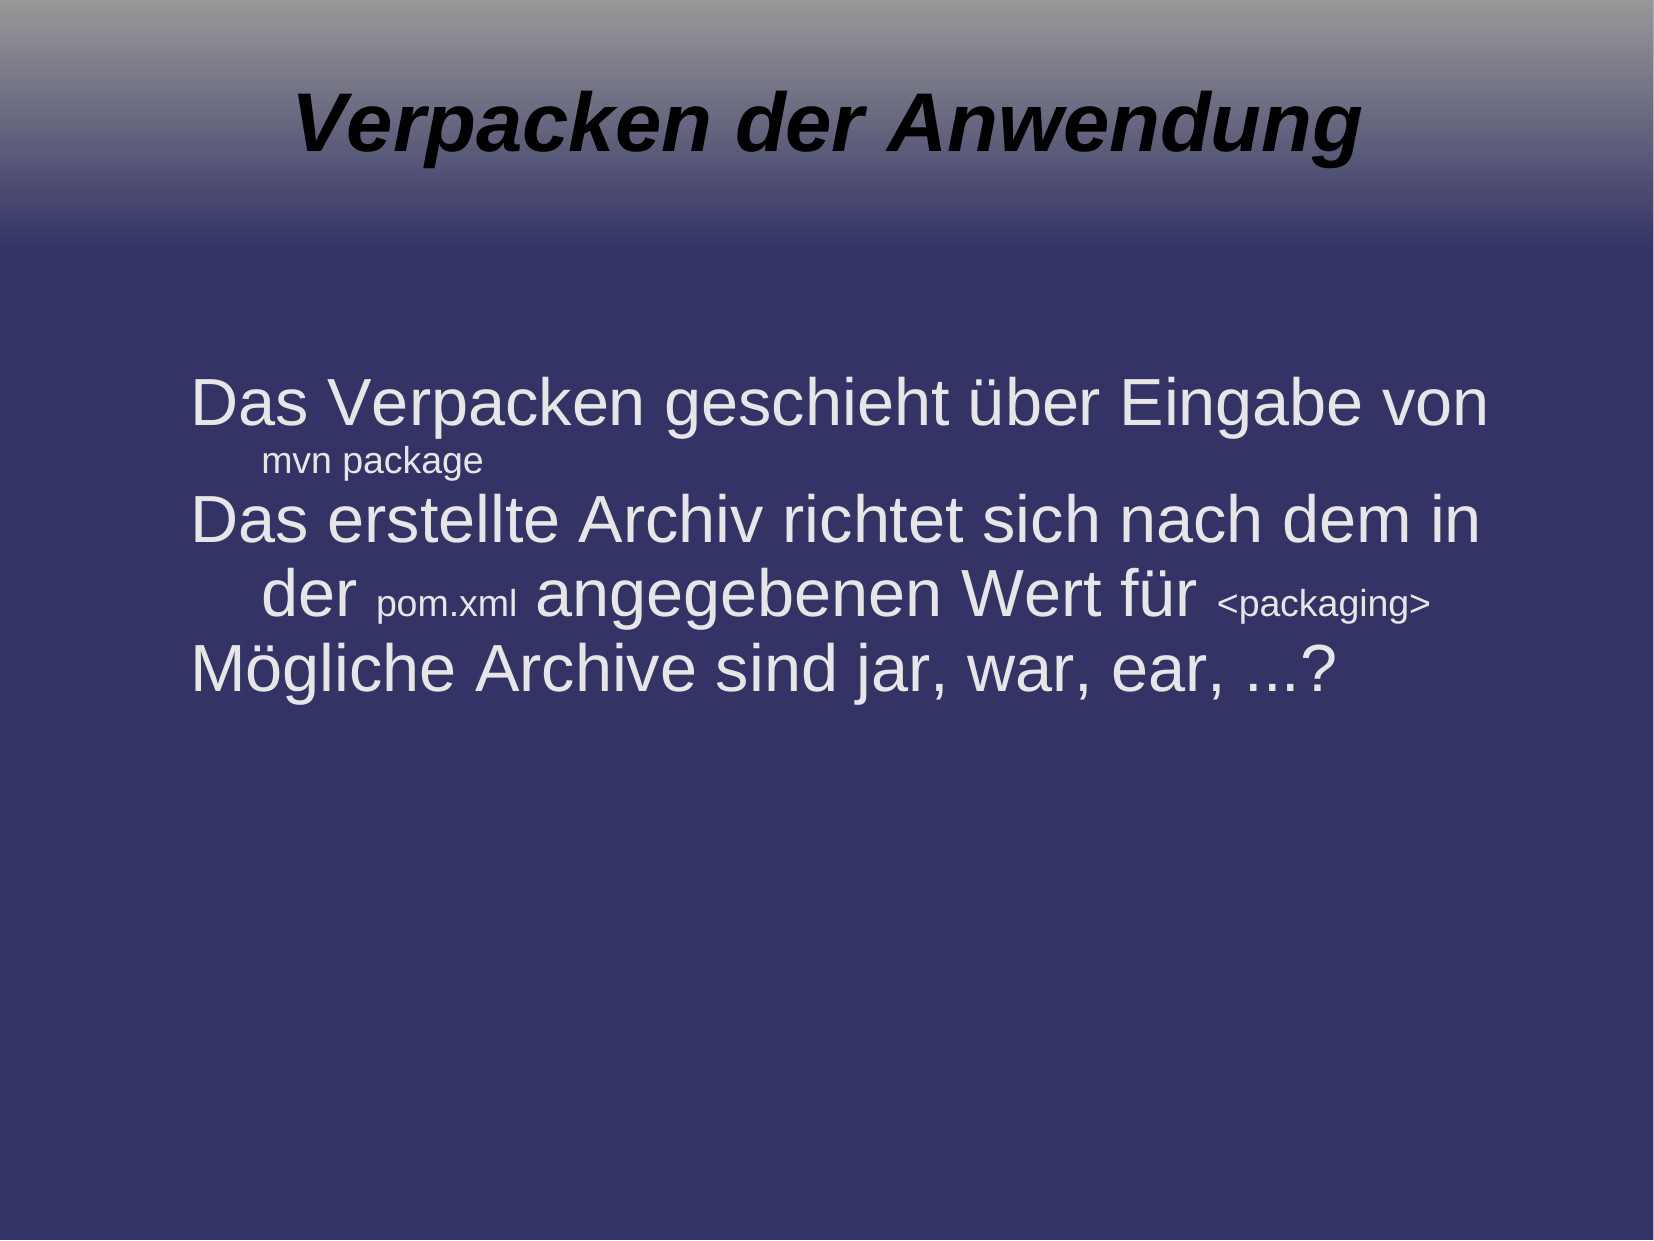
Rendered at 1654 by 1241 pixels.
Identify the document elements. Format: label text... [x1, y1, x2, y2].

title Verpacken der Anwendung [121, 19, 1534, 227]
list Das Verpacken geschieht über Eingabe von mvn package Das erstellte Archiv richtet sich nach dem in der pom.xml angegebenen Wert für <packaging> Mögliche Archive sind jar, war, ear, ...? [178, 364, 1570, 1147]
